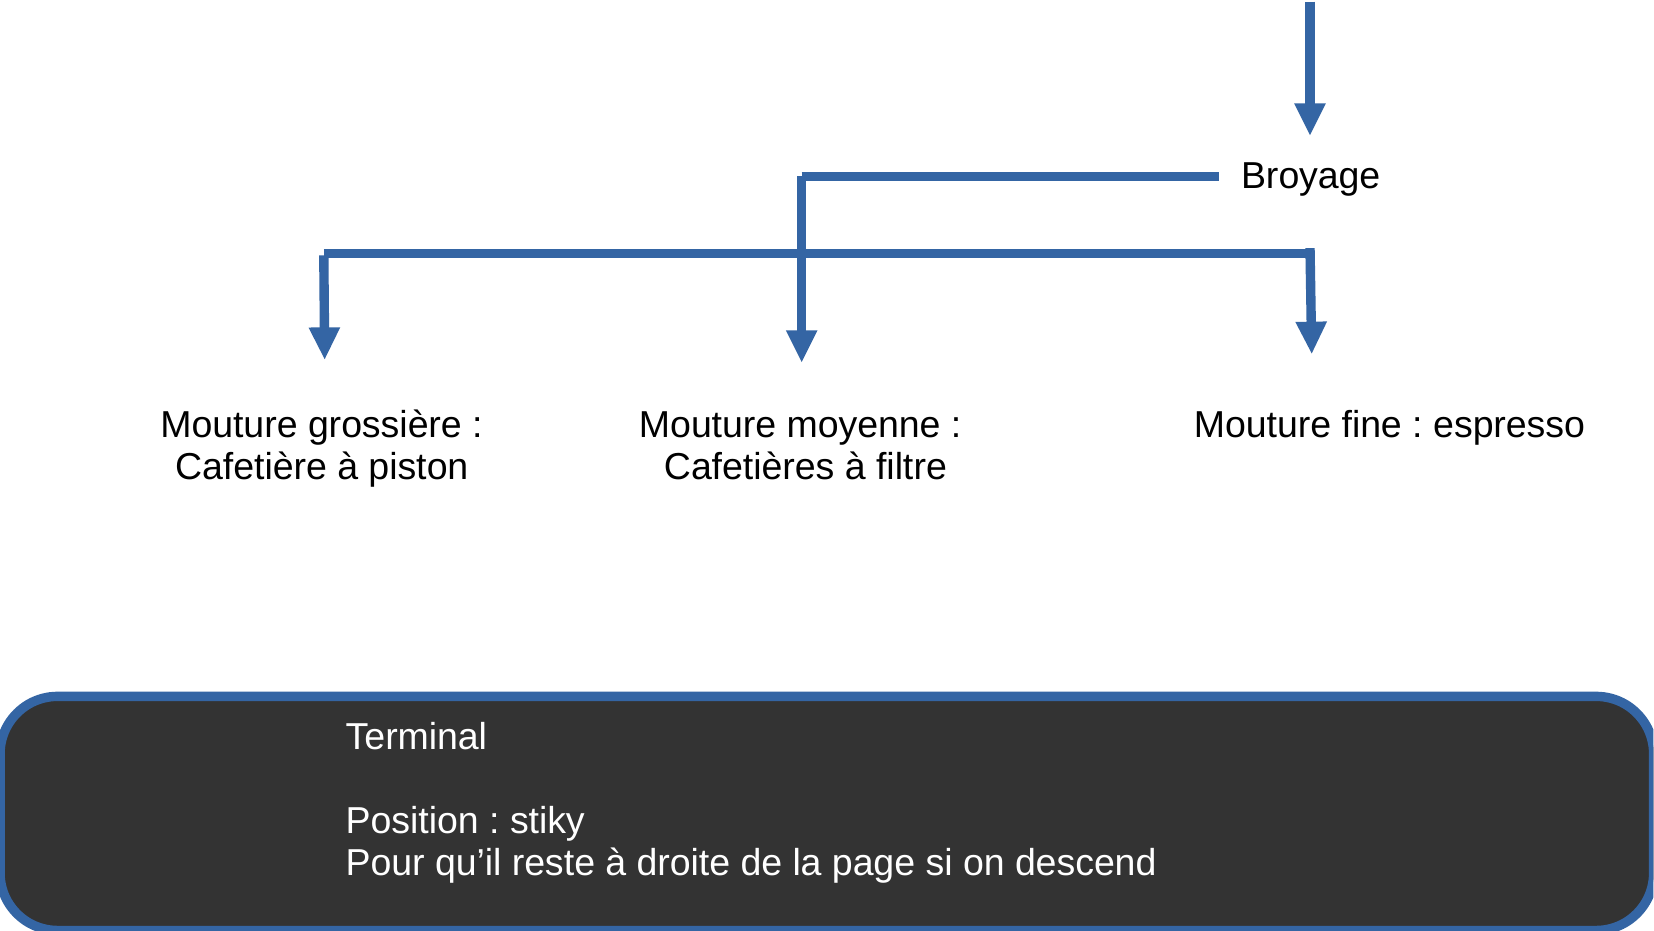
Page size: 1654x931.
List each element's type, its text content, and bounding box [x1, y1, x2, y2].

text_box Mouture fine : espresso [1179, 395, 1439, 495]
text_box [0, 696, 1654, 931]
text_box Mouture moyenne : Cafetières à filtre [624, 395, 988, 495]
text_box Terminal Position : stiky Pour qu’il reste à droite de la page si on descend [330, 707, 1236, 916]
text_box Broyage [1226, 146, 1396, 204]
text_box Mouture grossière : Cafetière à piston [145, 395, 499, 495]
